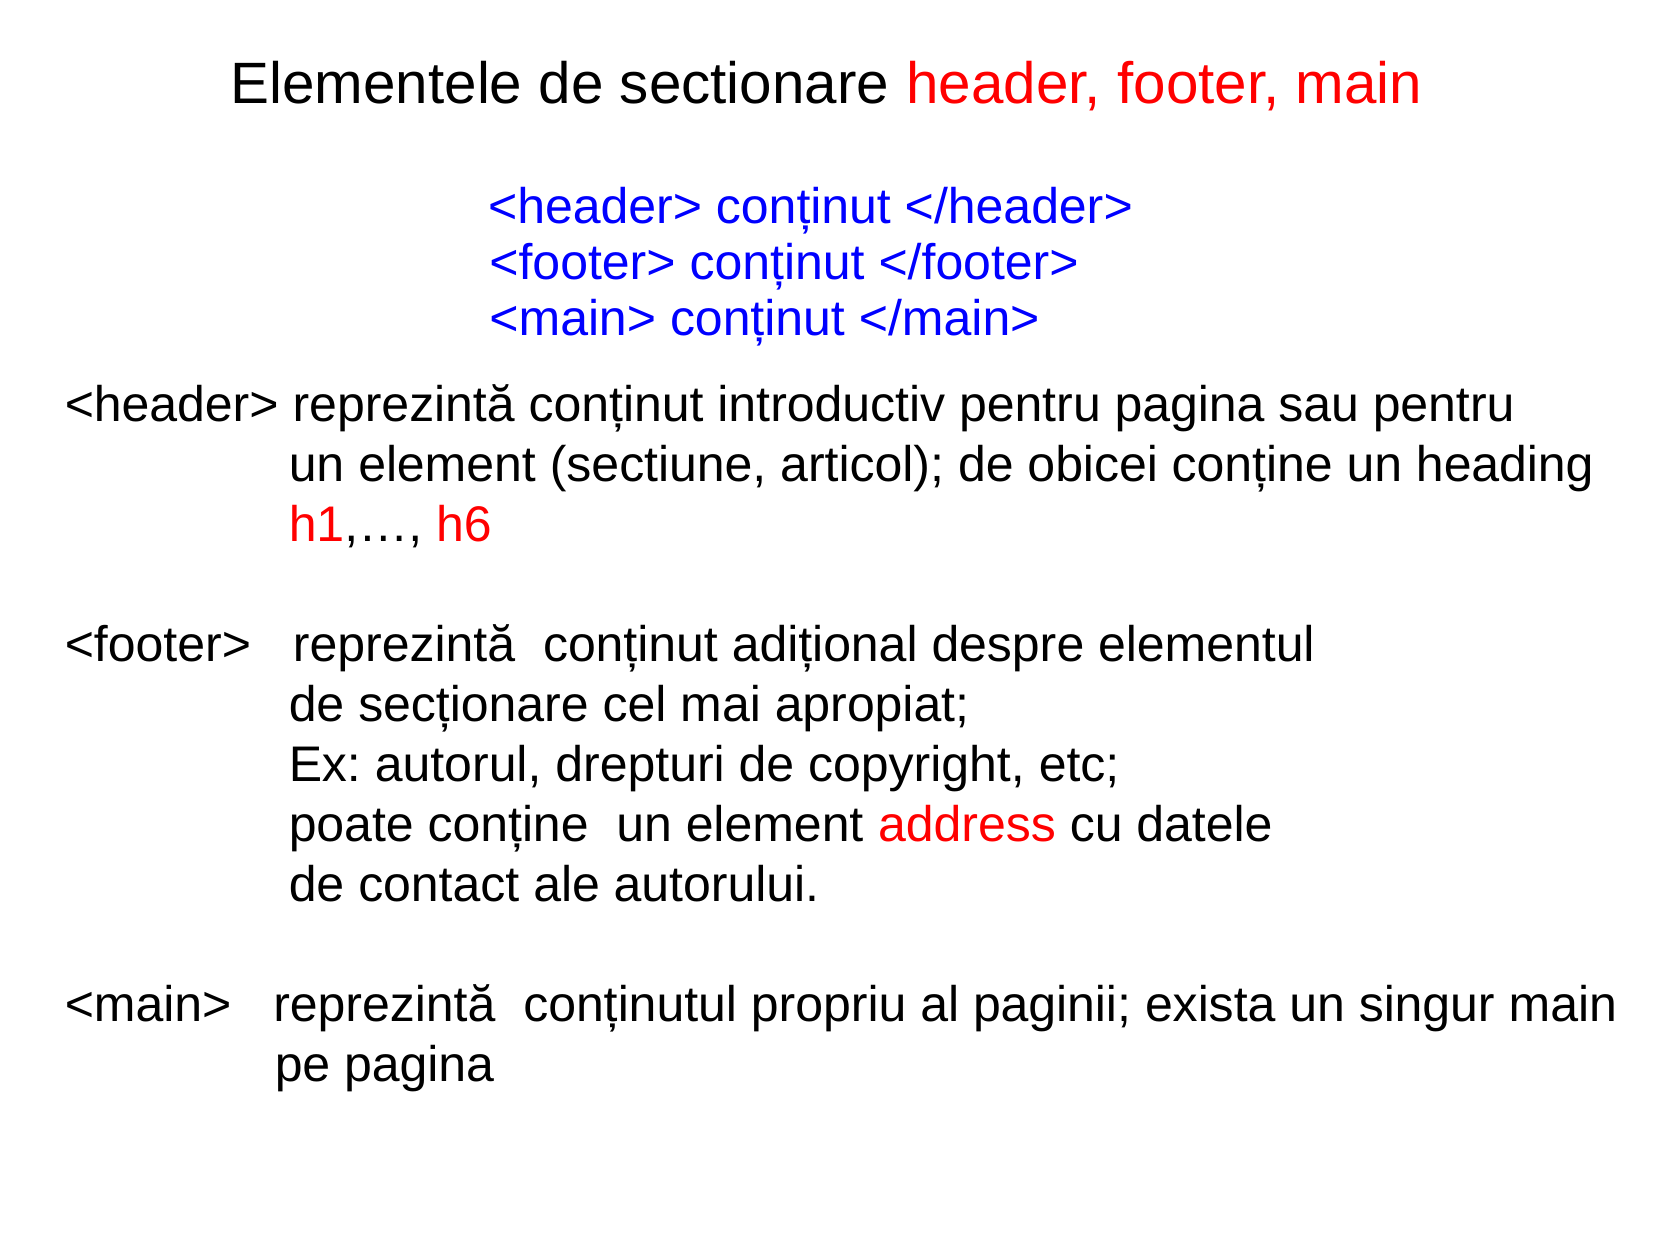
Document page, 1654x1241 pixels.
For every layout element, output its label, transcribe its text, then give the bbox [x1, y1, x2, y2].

title Elementele de sectionare header, footer, main [82, 36, 1571, 261]
text_box <header> conținut </header> <footer> conținut </footer> <main> conținut </main> [460, 171, 1182, 354]
text_box <header> reprezintă conținut introductiv pentru pagina sau pentru un element (sectiune, articol); de obicei conține un heading h1,…, h6 <footer> reprezintă conținut adițional despre elementul de secționare cel mai apropiat; Ex: autorul, drepturi de copyright, etc; poate conține un element address cu datele de contact ale autorului. <main> reprezintă conținutul propriu al paginii; exista un singur main pe pagina [50, 364, 1654, 1160]
